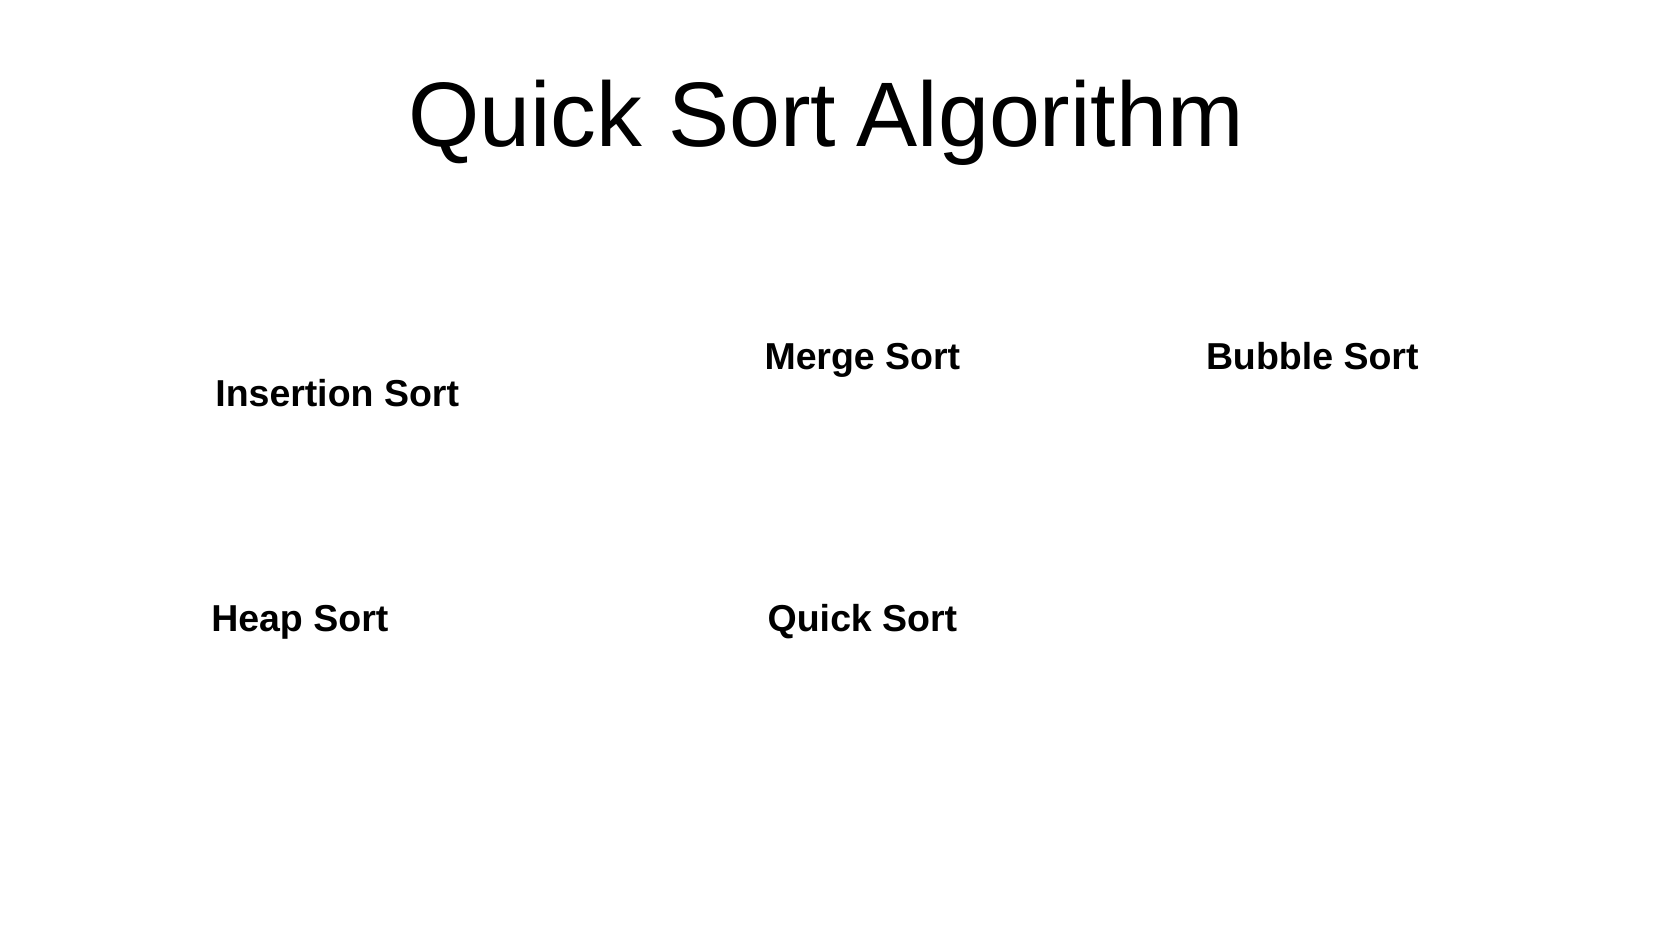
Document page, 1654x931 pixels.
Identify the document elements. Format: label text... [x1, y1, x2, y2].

text_box Bubble Sort [1162, 262, 1463, 450]
text_box Heap Sort [150, 524, 451, 713]
text_box Quick Sort [712, 524, 1013, 713]
text_box Insertion Sort [187, 299, 488, 488]
text_box Merge Sort [712, 262, 1013, 450]
title Quick Sort Algorithm [82, 37, 1571, 193]
